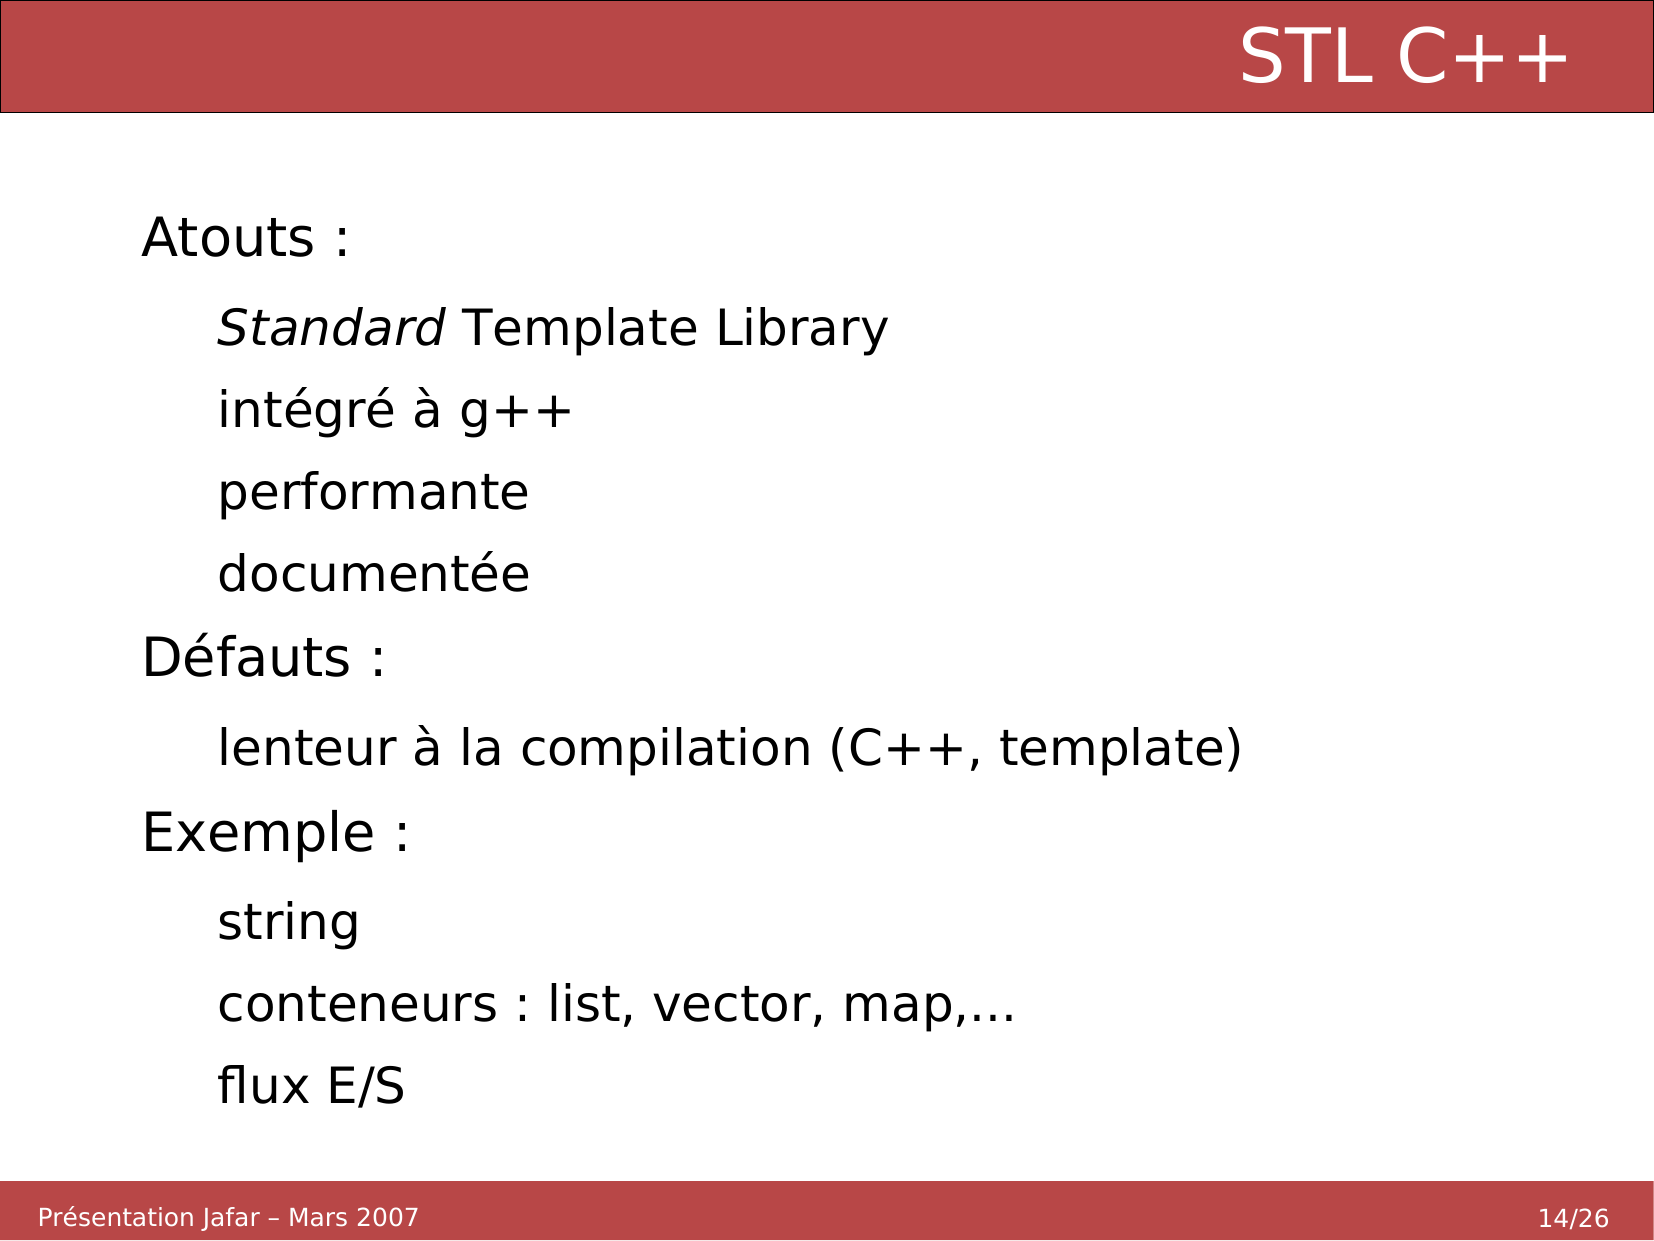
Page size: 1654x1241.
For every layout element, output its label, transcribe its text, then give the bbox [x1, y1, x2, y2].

list Atouts : Standard Template Library intégré à g++ performante documentée Défauts : lenteur à la compilation (C++, template) Exemple : string conteneurs : list, vector, map,... flux E/S [123, 206, 1536, 1152]
title STL C++ [0, 0, 1654, 113]
